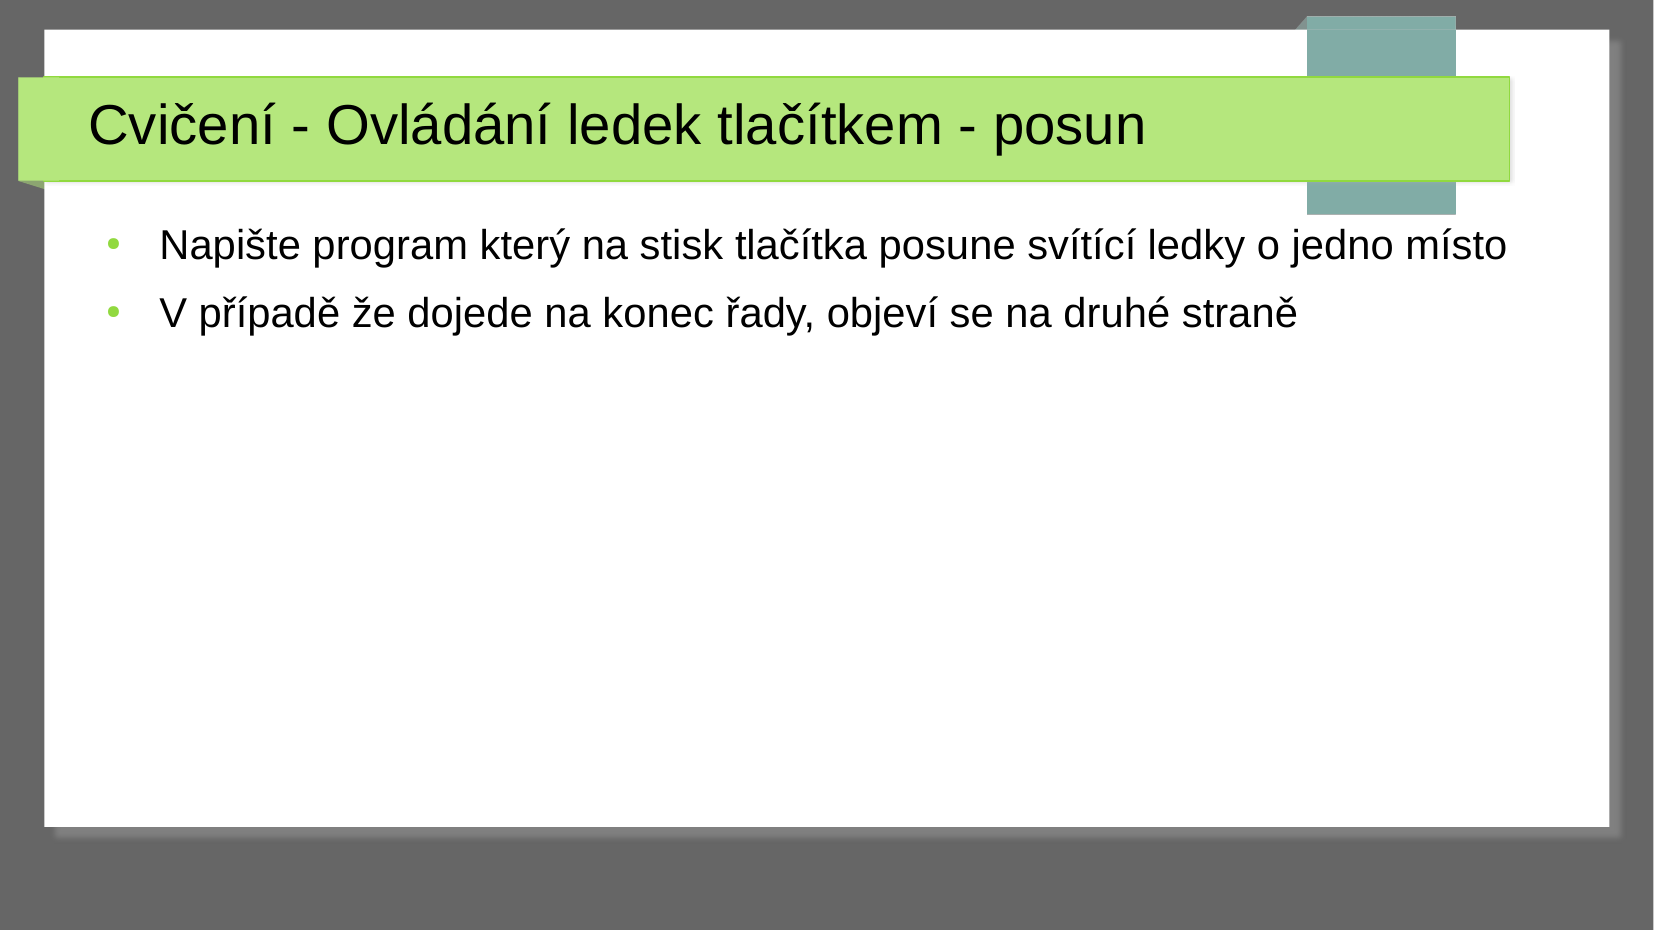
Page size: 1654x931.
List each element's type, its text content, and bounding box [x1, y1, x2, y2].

title Cvičení - Ovládání ledek tlačítkem - posun [88, 73, 1506, 178]
list Napište program který na stisk tlačítka posune svítící ledky o jedno místo V případě že dojede na konec řady, objeví se na druhé straně [88, 221, 1565, 813]
